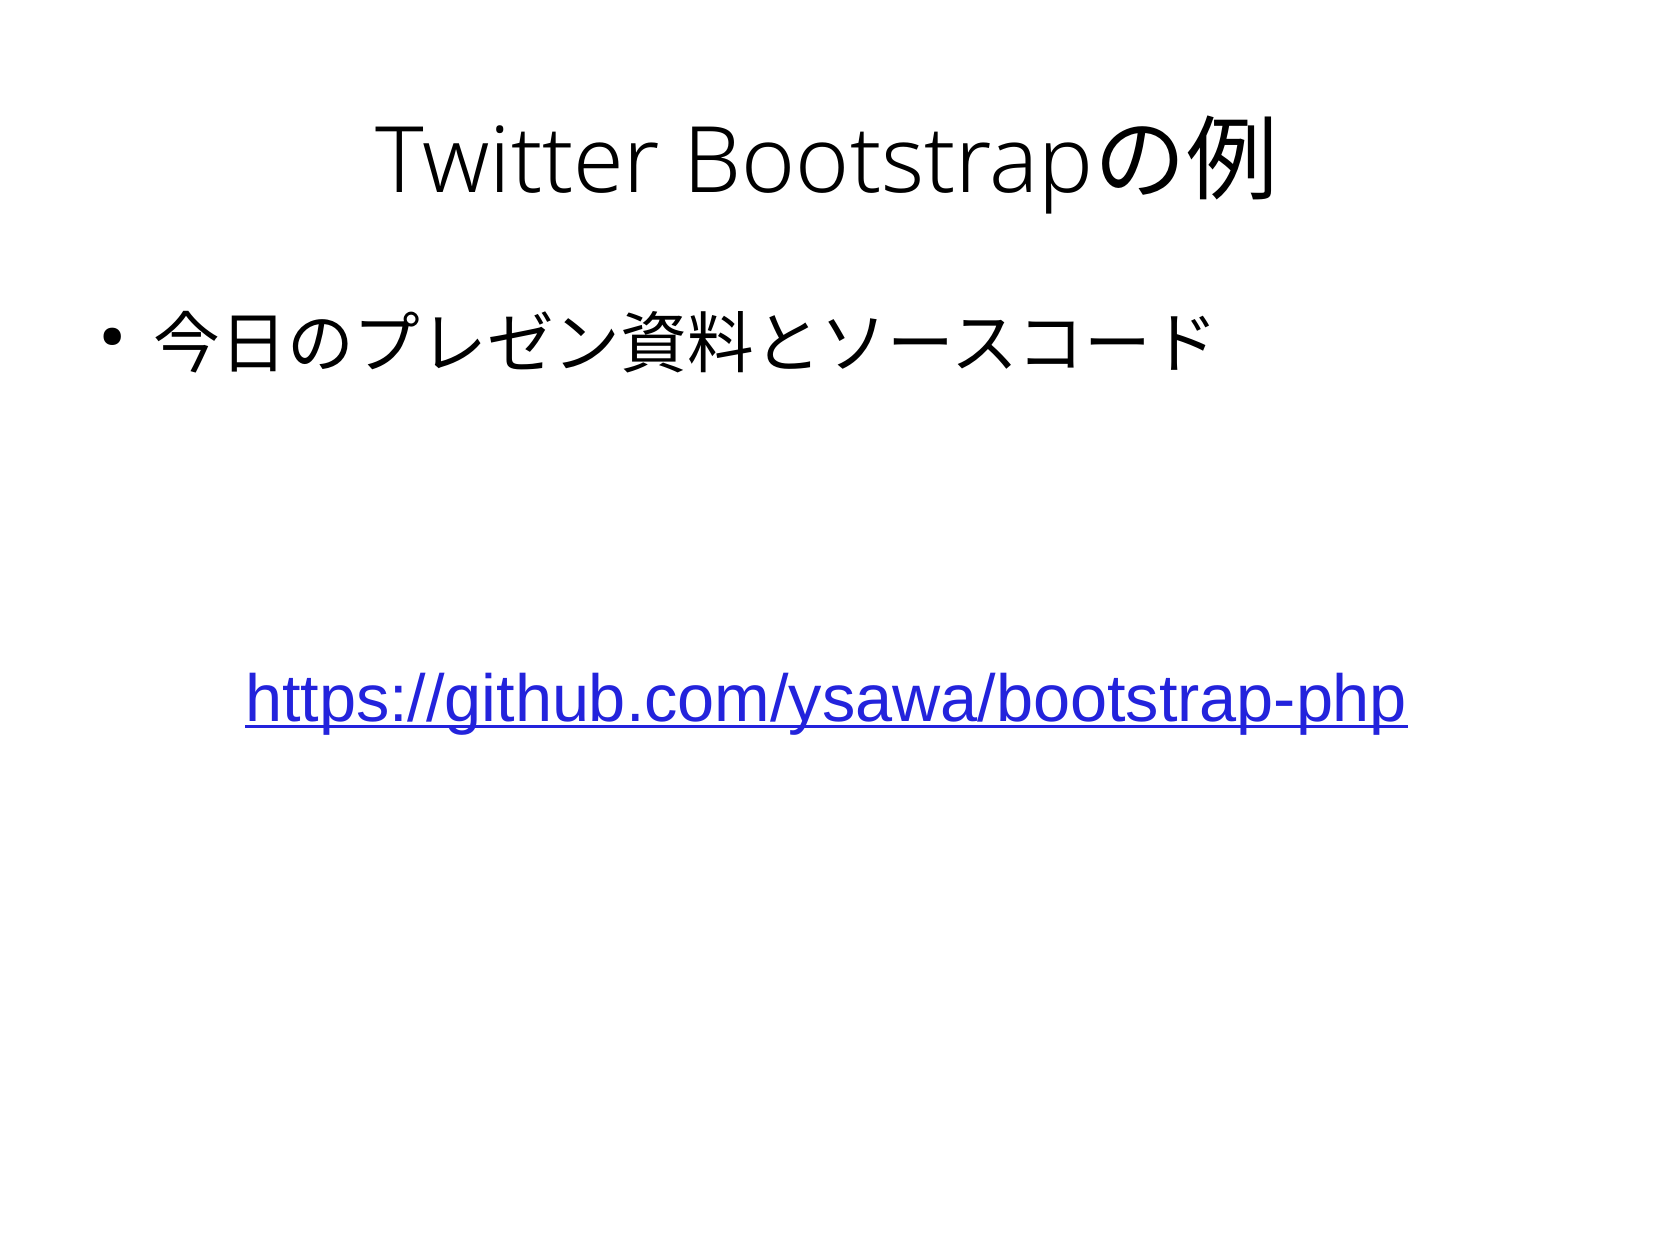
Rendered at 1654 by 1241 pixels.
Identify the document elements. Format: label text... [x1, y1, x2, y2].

title Twitter Bootstrapの例 [82, 49, 1571, 257]
list 今日のプレゼン資料とソースコード https://github.com/ysawa/bootstrap-php [82, 290, 1571, 1109]
